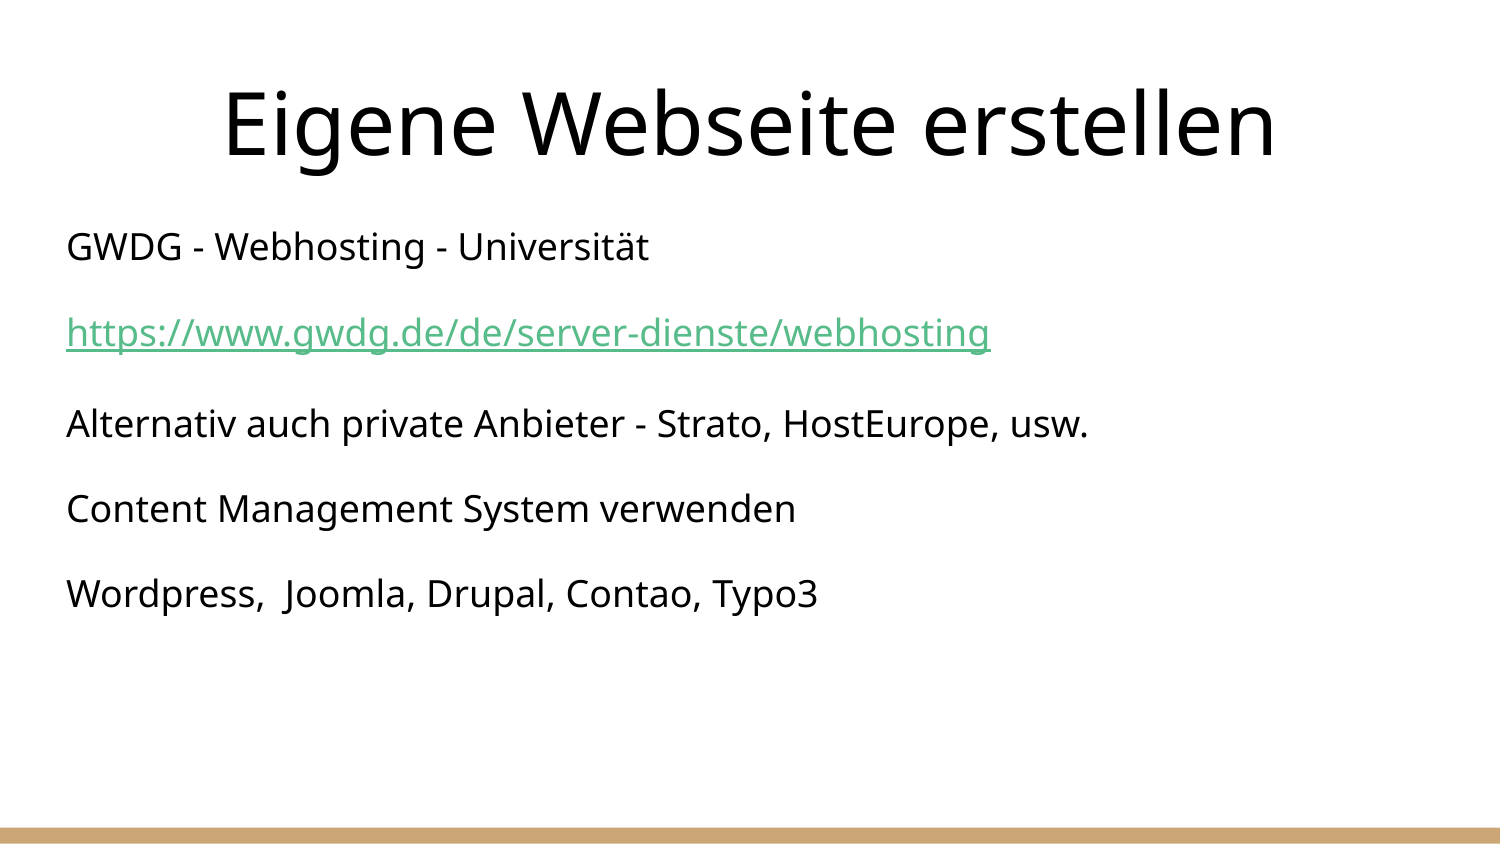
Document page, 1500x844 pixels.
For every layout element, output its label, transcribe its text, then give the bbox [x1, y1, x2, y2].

list GWDG - Webhosting - Universität https://www.gwdg.de/de/server-dienste/webhosting Alternativ auch private Anbieter - Strato, HostEurope, usw. Content Management System verwenden Wordpress, Joomla, Drupal, Contao, Typo3 [51, 200, 1449, 752]
title Eigene Webseite erstellen [51, 51, 1449, 189]
